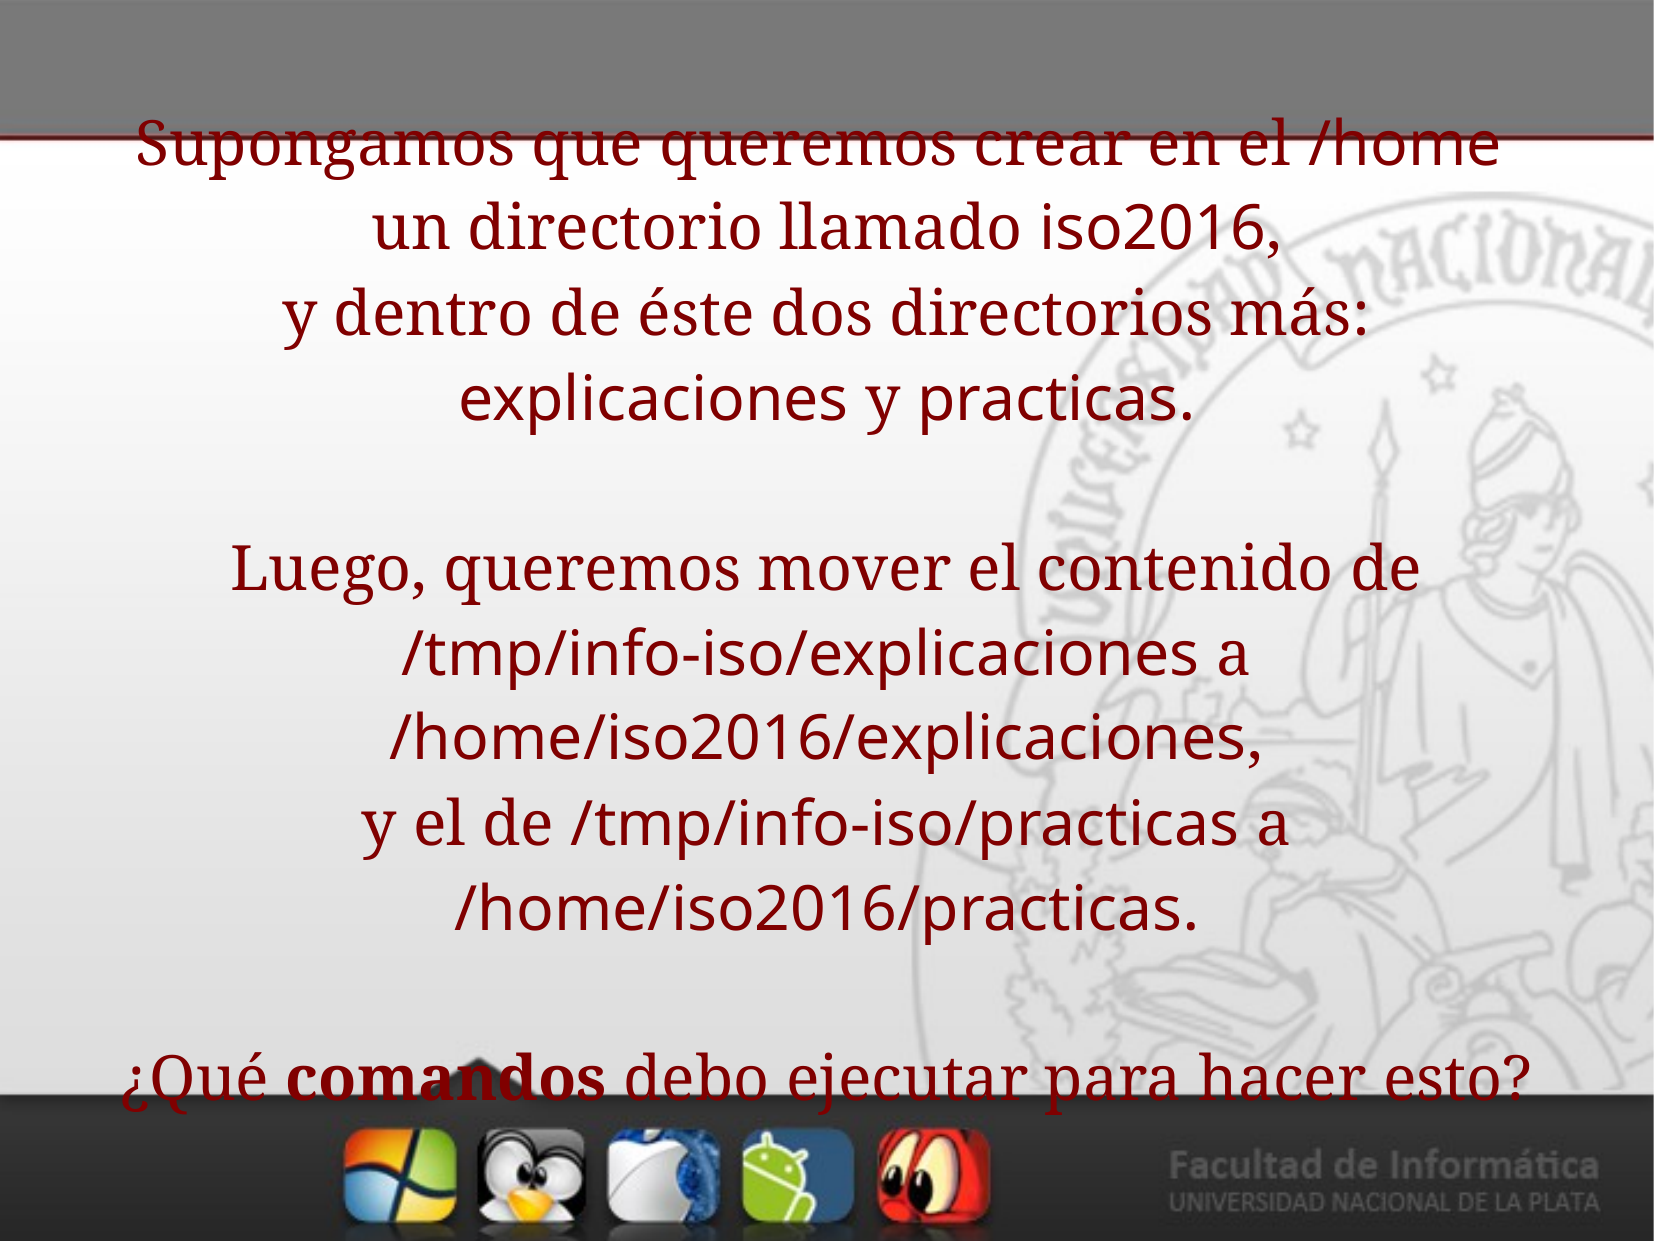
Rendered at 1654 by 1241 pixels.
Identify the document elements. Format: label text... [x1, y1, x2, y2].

picture [0, 0, 1654, 1241]
subtitle Supongamos que queremos crear en el /home un directorio llamado iso2016, y dentro de éste dos directorios más: explicaciones y practicas. Luego, queremos mover el contenido de /tmp/info-iso/explicaciones a /home/iso2016/explicaciones, y el de /tmp/info-iso/practicas a /home/iso2016/practicas. ¿Qué comandos debo ejecutar para hacer esto? [82, 153, 1571, 1063]
